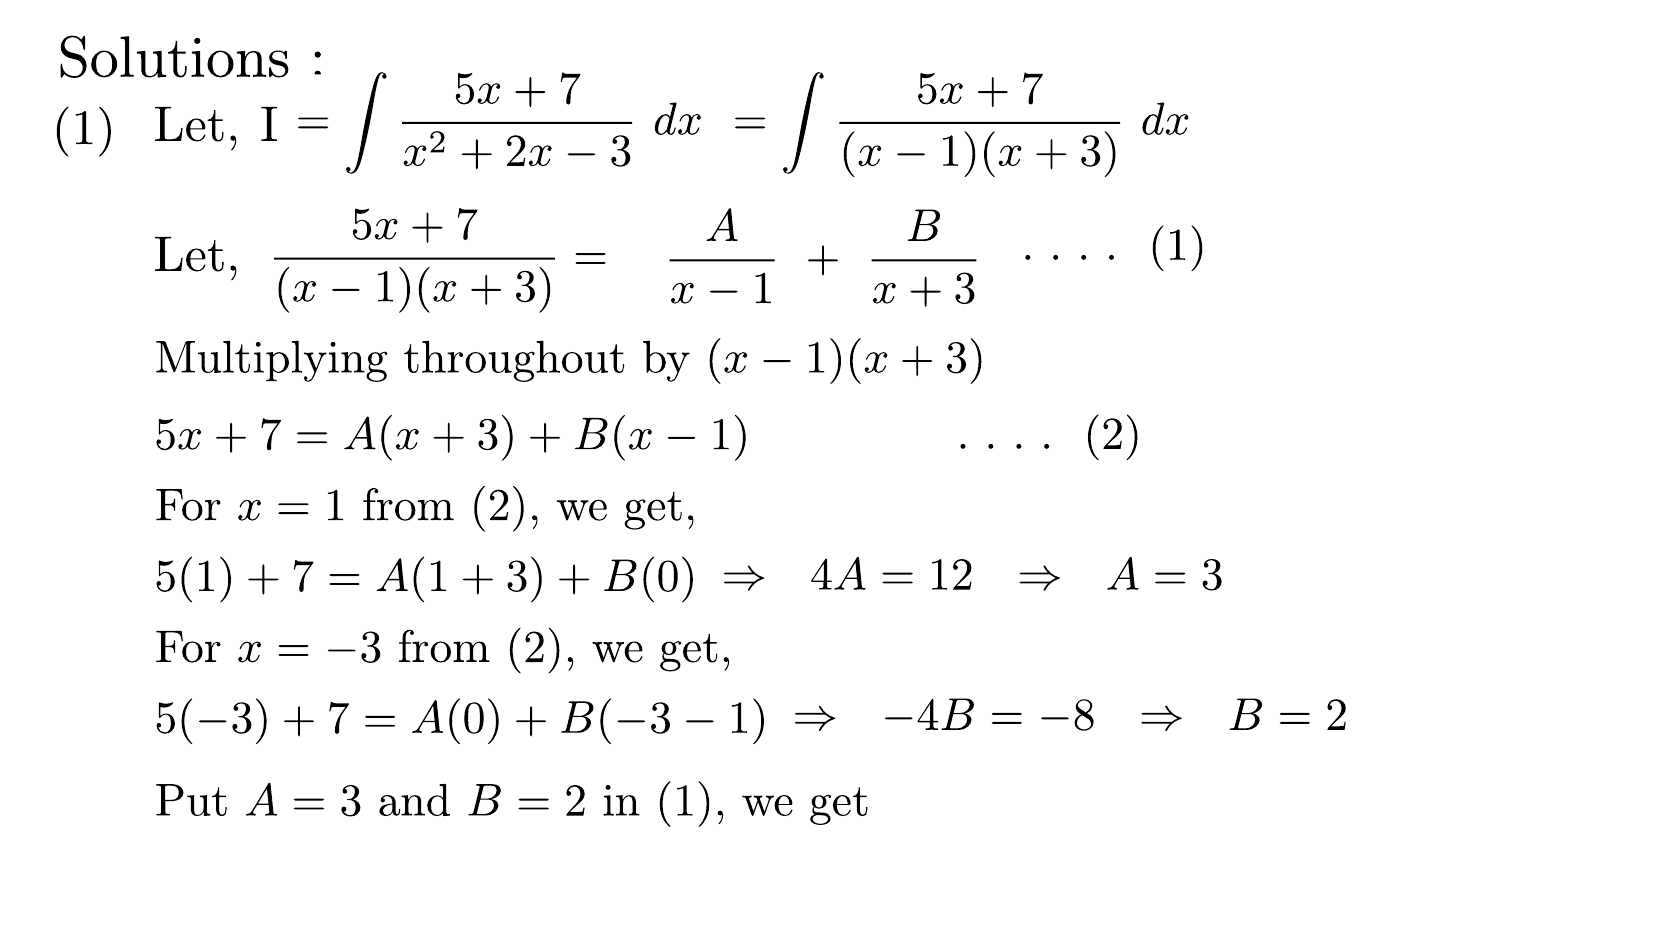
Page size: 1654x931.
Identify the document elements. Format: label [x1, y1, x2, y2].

text_box [60, 35, 701, 174]
text_box [156, 414, 746, 461]
text_box [54, 106, 111, 157]
text_box [156, 485, 694, 532]
text_box [155, 106, 237, 151]
text_box [156, 698, 764, 745]
text_box [1023, 225, 1203, 272]
text_box [156, 556, 693, 603]
text_box [669, 208, 977, 307]
text_box [156, 781, 868, 827]
text_box [734, 72, 1189, 178]
text_box [274, 208, 606, 313]
text_box [723, 556, 1222, 591]
text_box [155, 236, 237, 281]
text_box [261, 106, 277, 141]
text_box [958, 414, 1138, 461]
text_box [156, 338, 982, 384]
title [47, 36, 1607, 898]
text_box [794, 698, 1346, 731]
text_box [156, 627, 730, 674]
